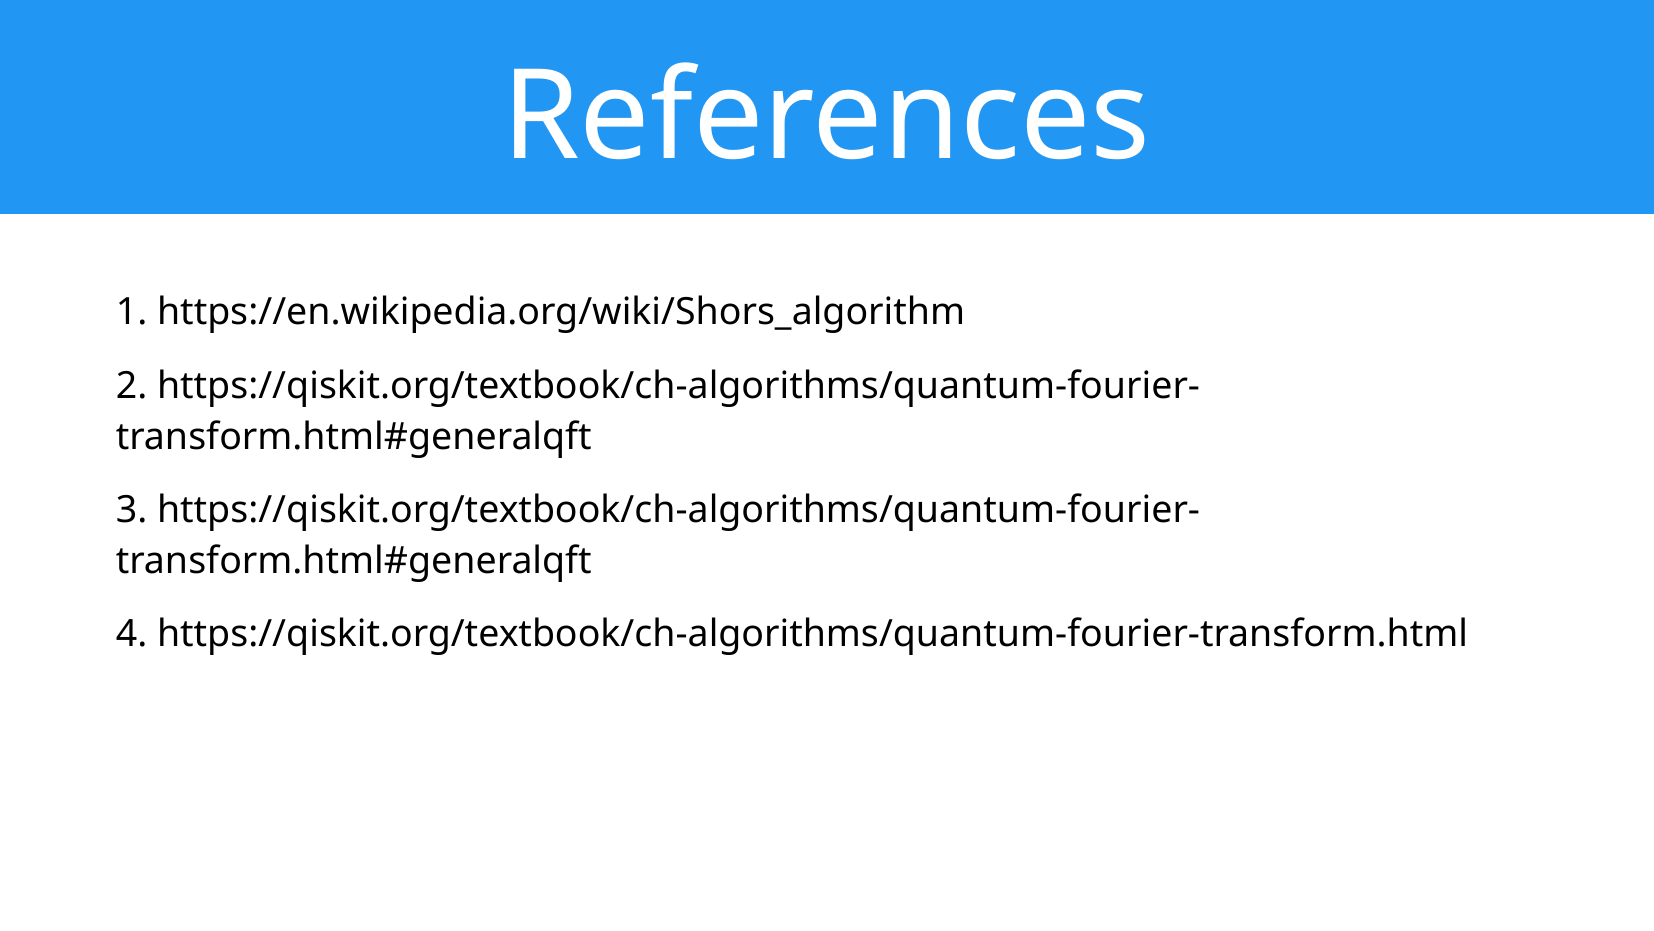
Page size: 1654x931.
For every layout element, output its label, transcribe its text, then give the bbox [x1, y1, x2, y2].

title References [0, 0, 1654, 236]
list 1. https://en.wikipedia.org/wiki/Shors_algorithm 2. https://qiskit.org/textbook/ch-algorithms/quantum-fourier-transform.html#generalqft 3. https://qiskit.org/textbook/ch-algorithms/quantum-fourier-transform.html#generalqft 4. https://qiskit.org/textbook/ch-algorithms/quantum-fourier-transform.html [45, 285, 1621, 871]
